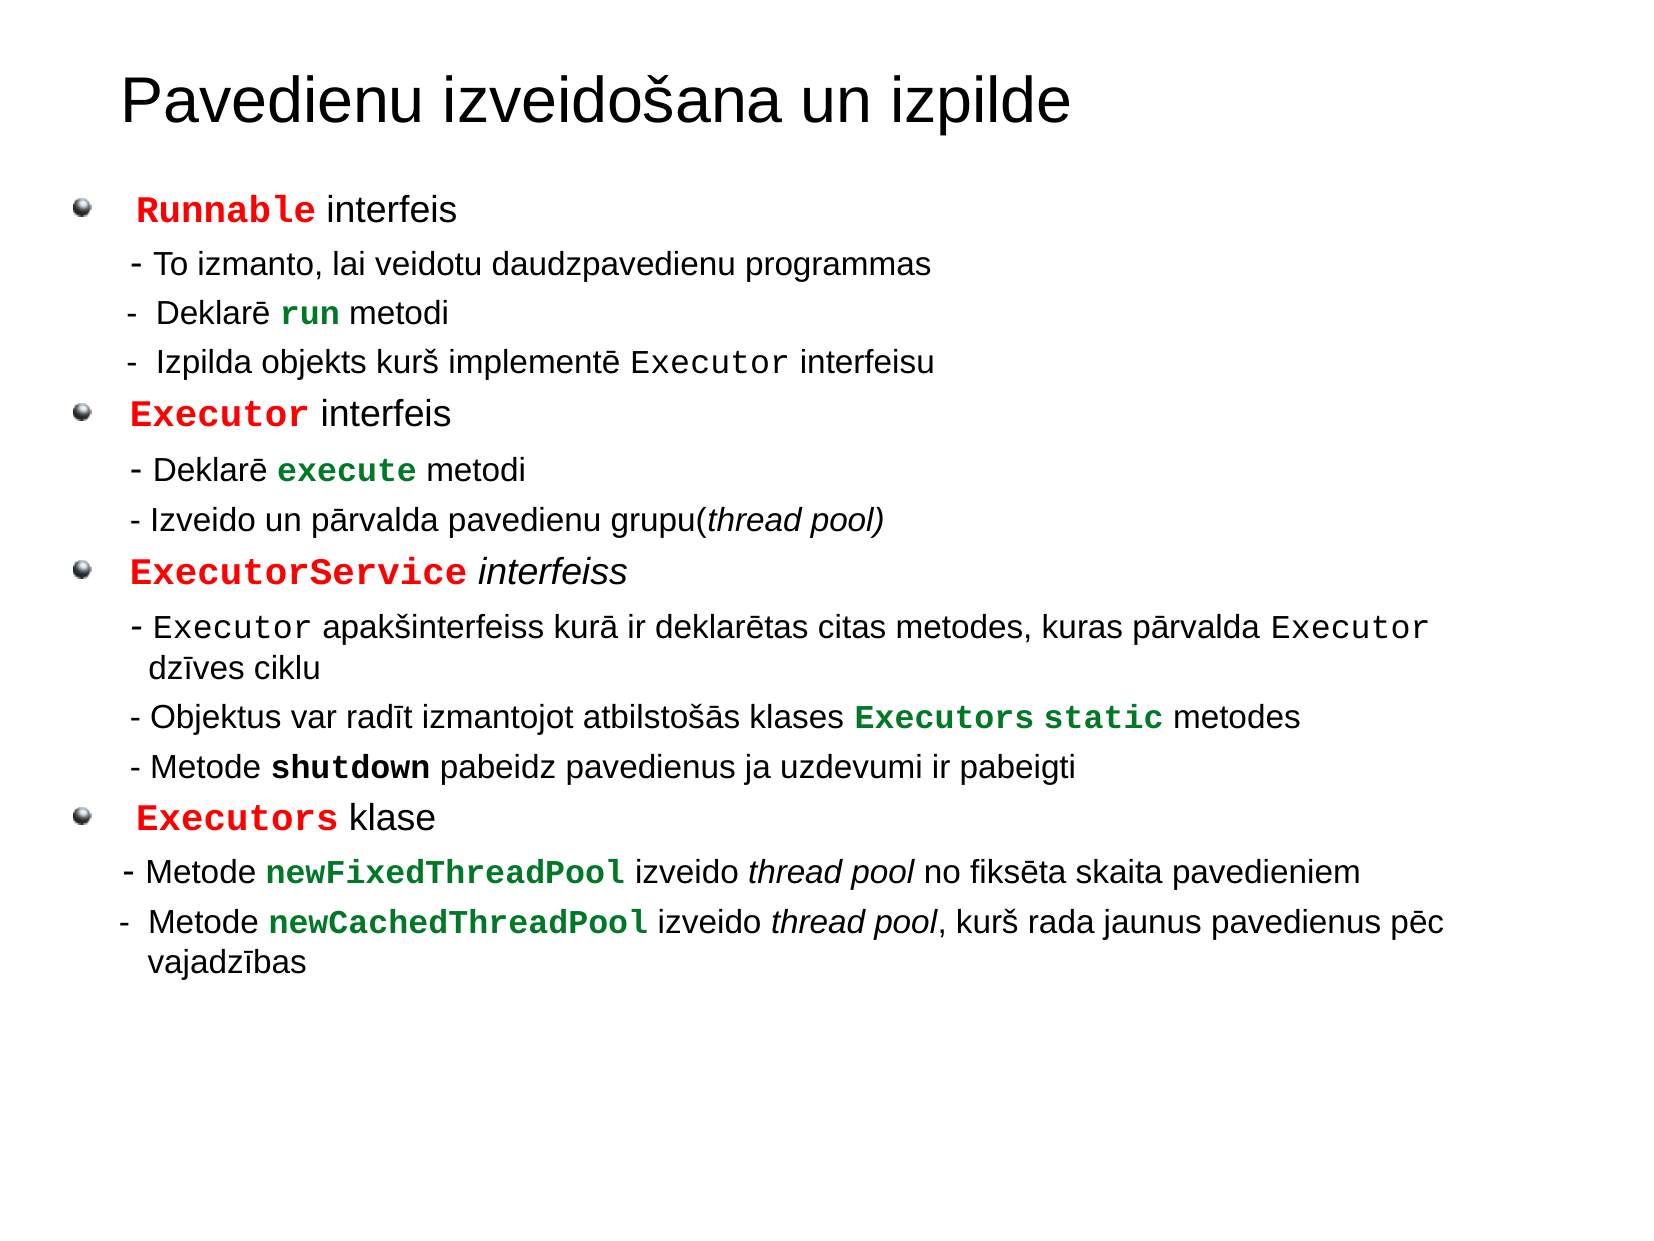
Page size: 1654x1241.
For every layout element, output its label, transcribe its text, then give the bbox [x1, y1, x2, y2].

picture [73, 807, 92, 825]
picture [73, 403, 92, 421]
picture [73, 198, 92, 217]
picture [73, 560, 92, 579]
text_box Runnable interfeis - To izmanto, lai veidotu daudzpavedienu programmas - Deklarē run metodi - Izpilda objekts kurš implementē Executor interfeisu Executor interfeis - Deklarē execute metodi - Izveido un pārvalda pavedienu grupu(thread pool) ExecutorService interfeiss - Executor apakšinterfeiss kurā ir deklarētas citas metodes, kuras pārvalda Executor dzīves ciklu - Objektus var radīt izmantojot atbilstošās klases Executors static metodes - Metode shutdown pabeidz pavedienus ja uzdevumi ir pabeigti Executors klase - Metode newFixedThreadPool izveido thread pool no fiksēta skaita pavedieniem - Metode newCachedThreadPool izveido thread pool, kurš rada jaunus pavedienus pēc vajadzības [59, 177, 1548, 1102]
title Pavedienu izveidošana un izpilde [82, 50, 1571, 188]
